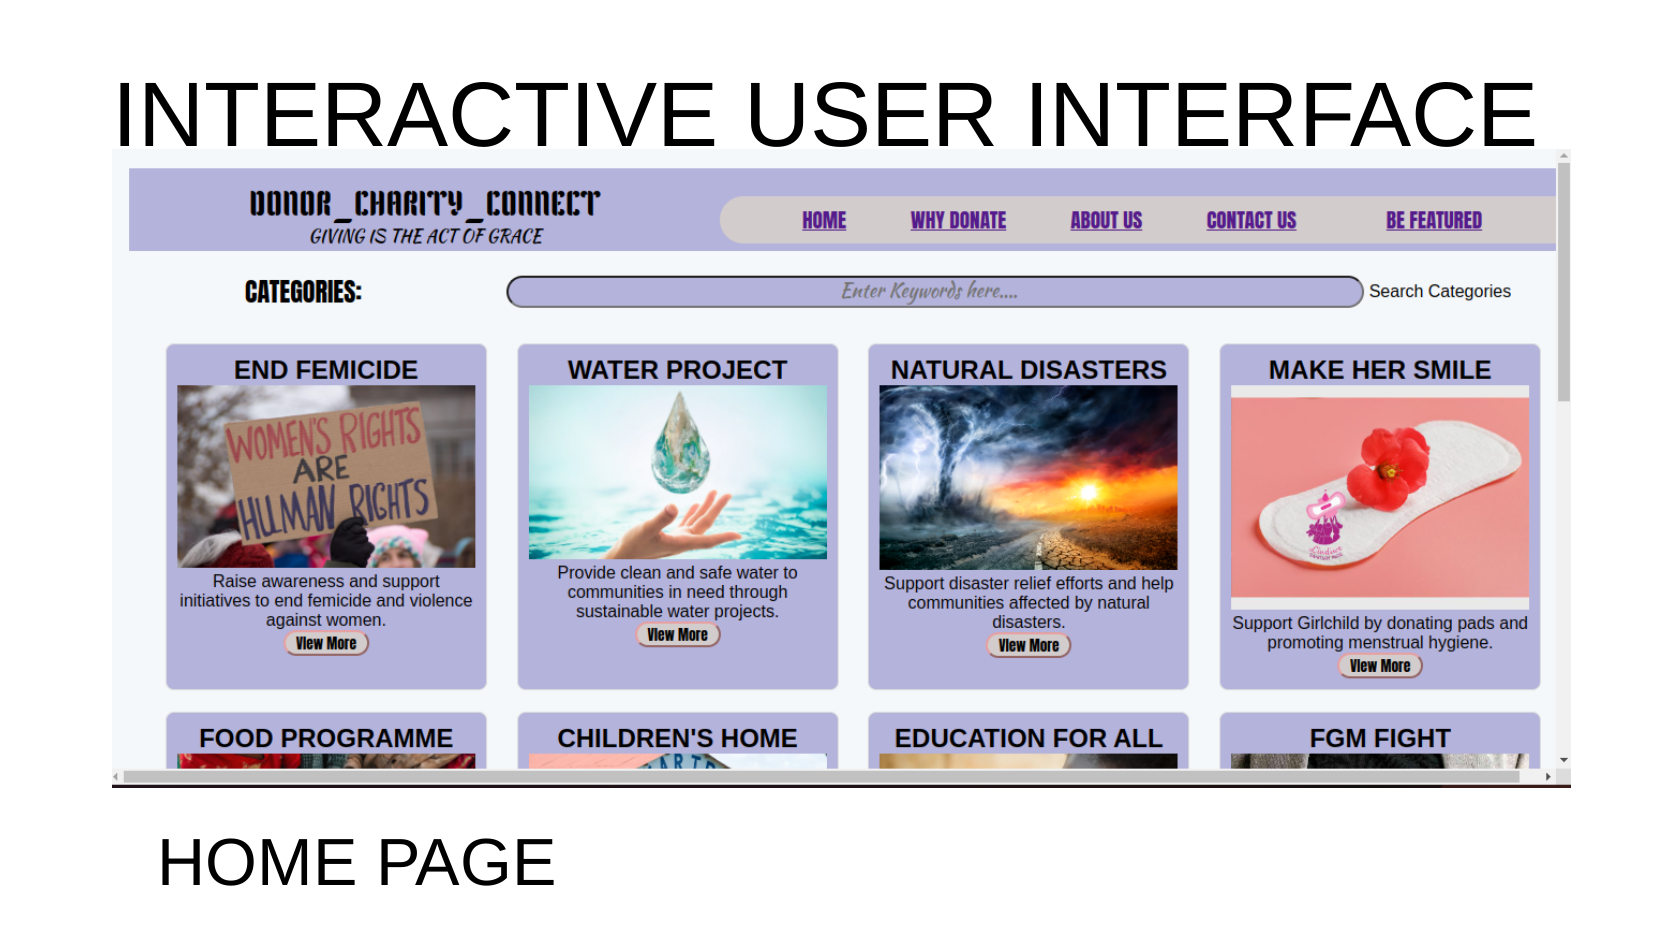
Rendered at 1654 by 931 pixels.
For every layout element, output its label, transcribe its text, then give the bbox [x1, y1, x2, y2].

picture [112, 149, 1571, 788]
title INTERACTIVE USER INTERFACE [82, 37, 1571, 193]
list HOME PAGE [86, 825, 563, 908]
